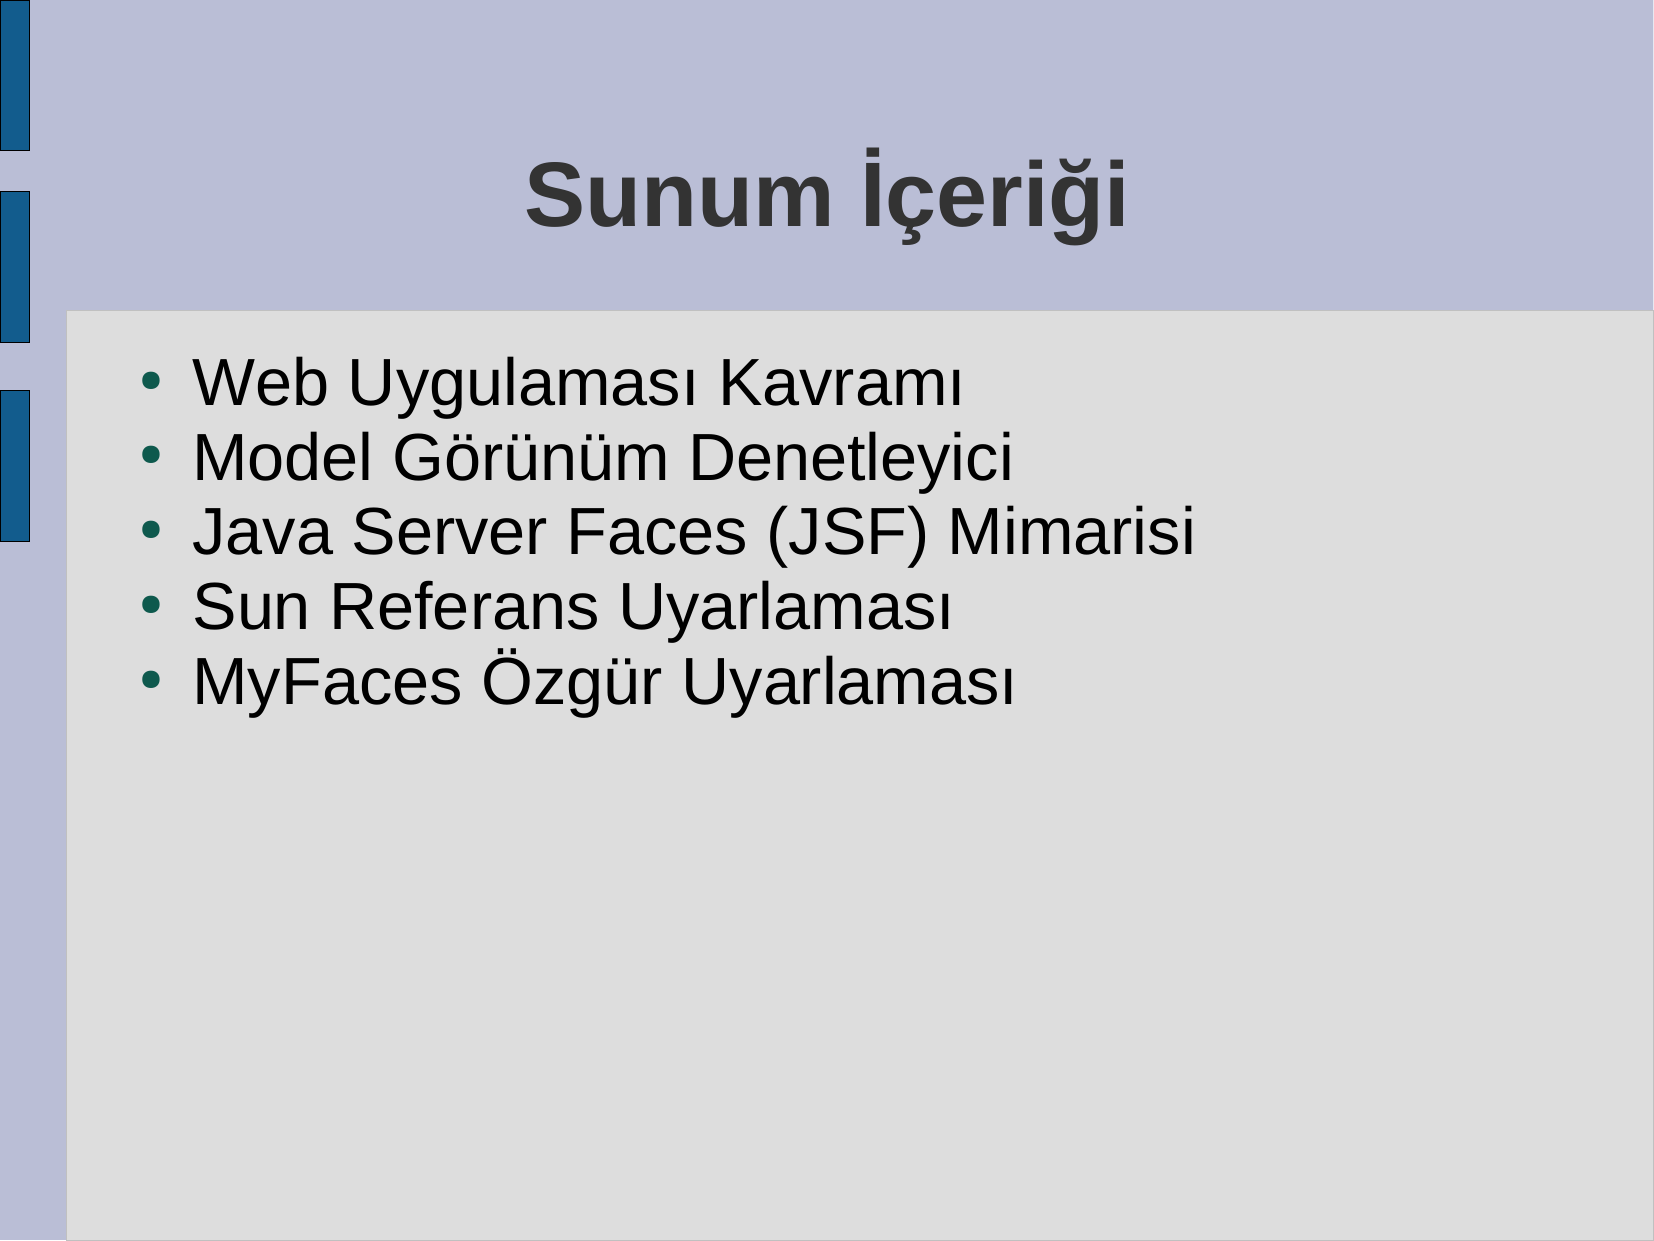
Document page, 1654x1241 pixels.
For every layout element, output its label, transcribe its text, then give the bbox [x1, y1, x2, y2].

list Web Uygulaması Kavramı Model Görünüm Denetleyici Java Server Faces (JSF) Mimarisi Sun Referans Uyarlaması MyFaces Özgür Uyarlaması [121, 344, 1534, 1127]
title Sunum İçeriği [121, 91, 1534, 299]
